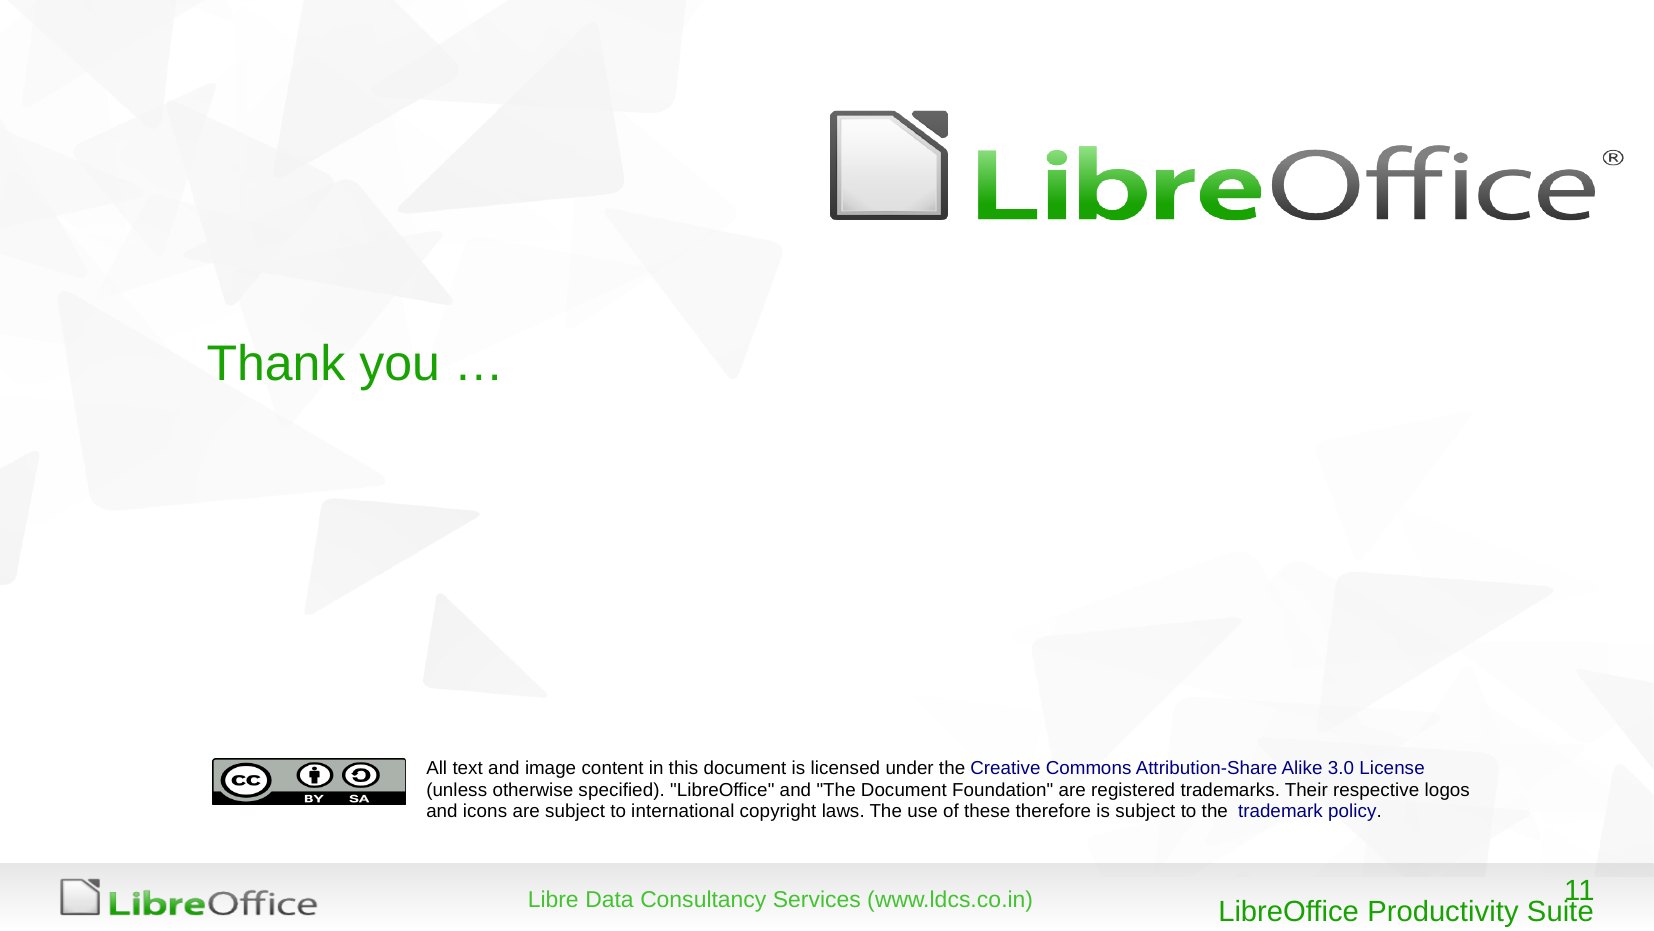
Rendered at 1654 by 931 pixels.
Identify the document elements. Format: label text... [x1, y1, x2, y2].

picture [41, 864, 337, 930]
table_header Libre Data Consultancy Services (www.ldcs.co.in) [513, 879, 1060, 931]
picture [915, 411, 1654, 877]
picture [212, 758, 406, 805]
title Thank you … [206, 296, 1477, 430]
picture [0, 0, 1654, 698]
